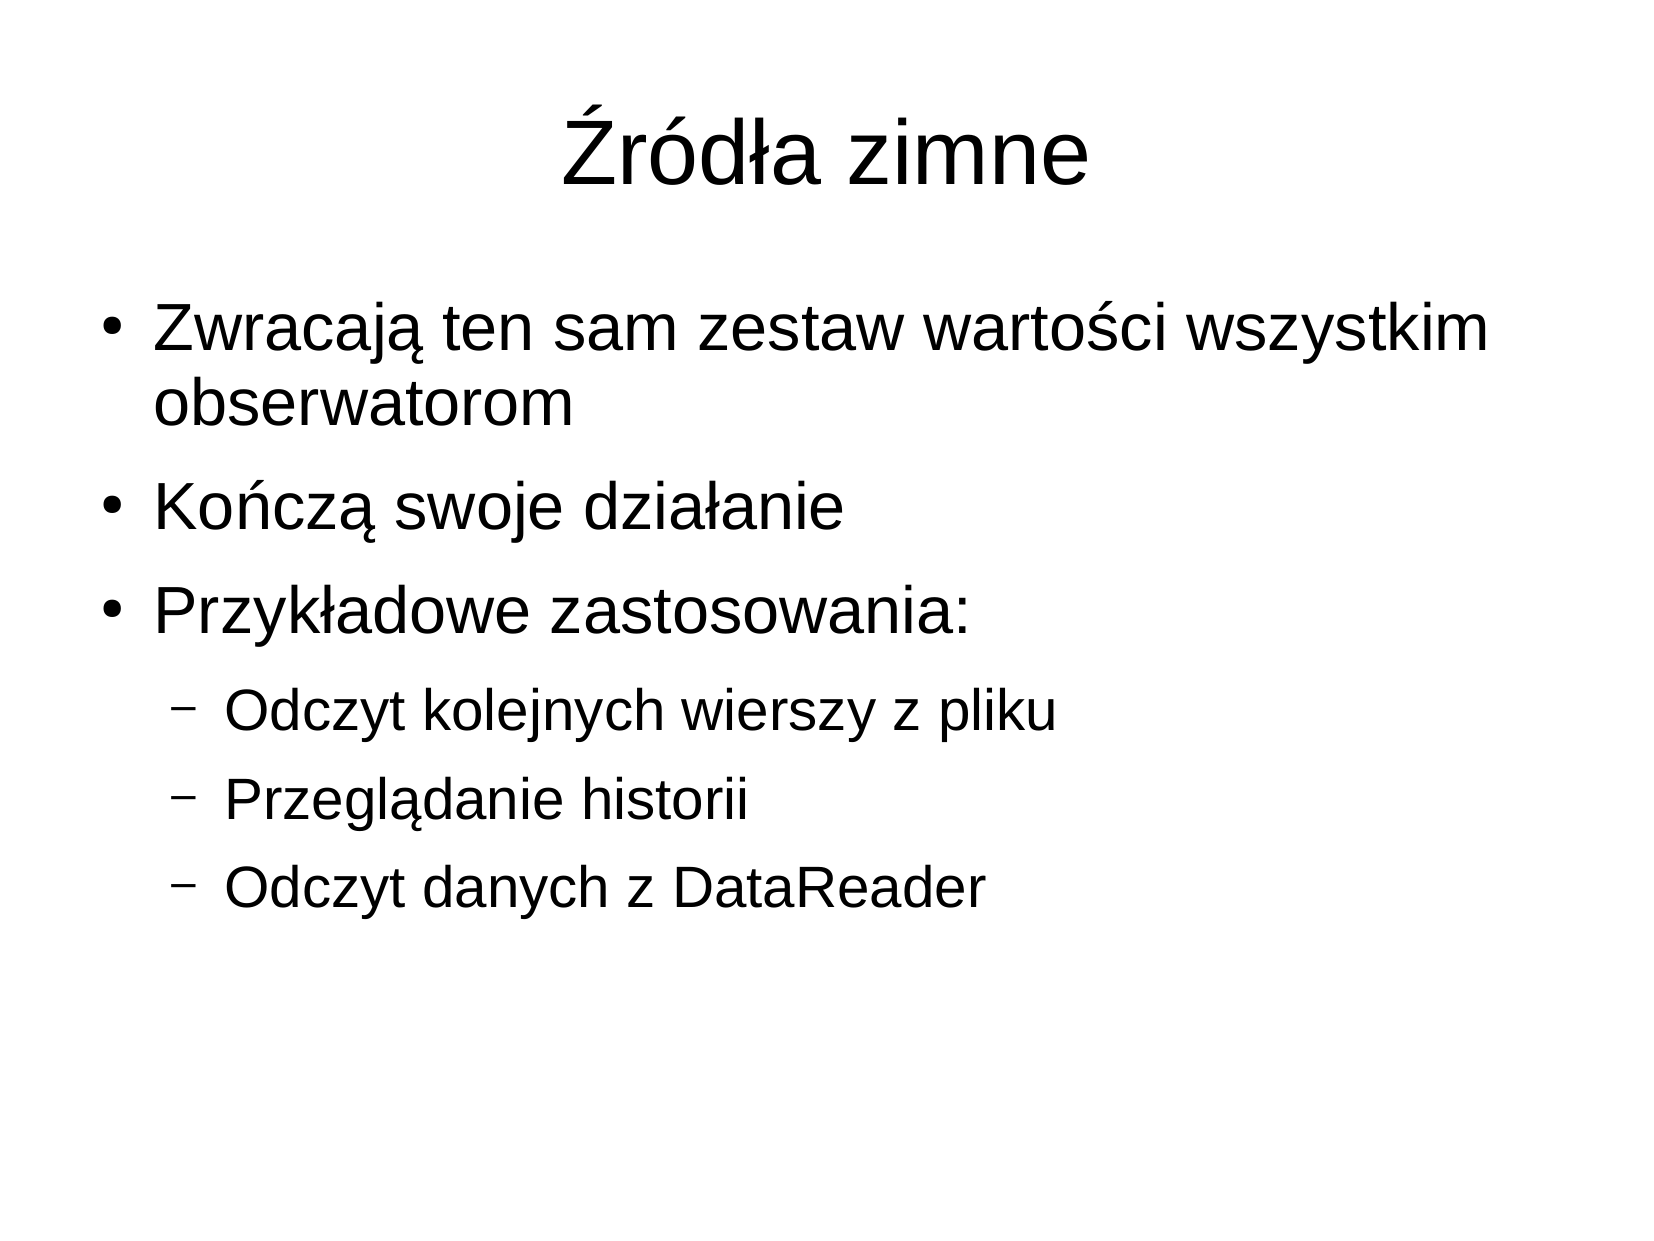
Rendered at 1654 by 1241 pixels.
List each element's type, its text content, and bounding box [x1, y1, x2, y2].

list Zwracają ten sam zestaw wartości wszystkim obserwatorom Kończą swoje działanie Przykładowe zastosowania: Odczyt kolejnych wierszy z pliku Przeglądanie historii Odczyt danych z DataReader [82, 290, 1571, 1010]
title Źródła zimne [82, 49, 1571, 257]
